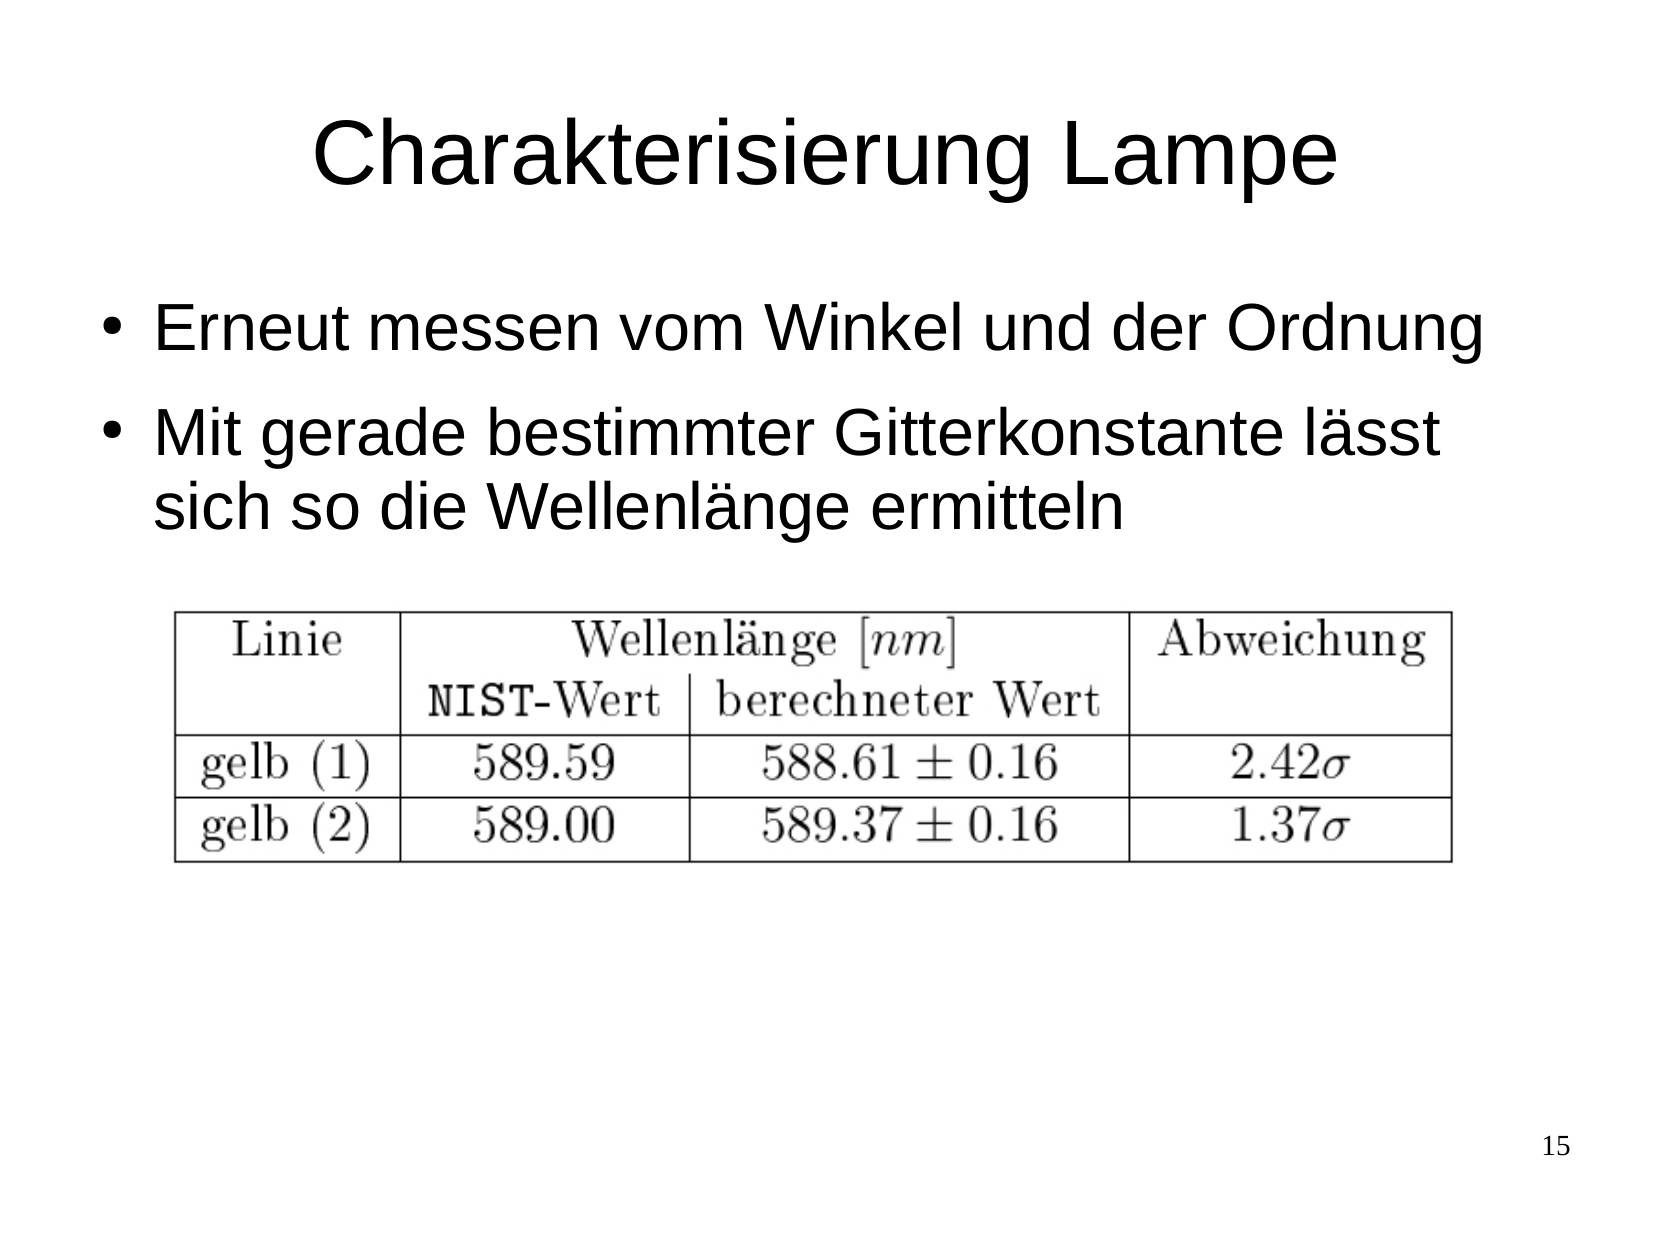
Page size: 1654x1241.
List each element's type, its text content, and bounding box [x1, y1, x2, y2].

picture [94, 575, 1552, 898]
list Erneut messen vom Winkel und der Ordnung Mit gerade bestimmter Gitterkonstante lässt sich so die Wellenlänge ermitteln [82, 290, 1571, 567]
title Charakterisierung Lampe [82, 49, 1571, 257]
